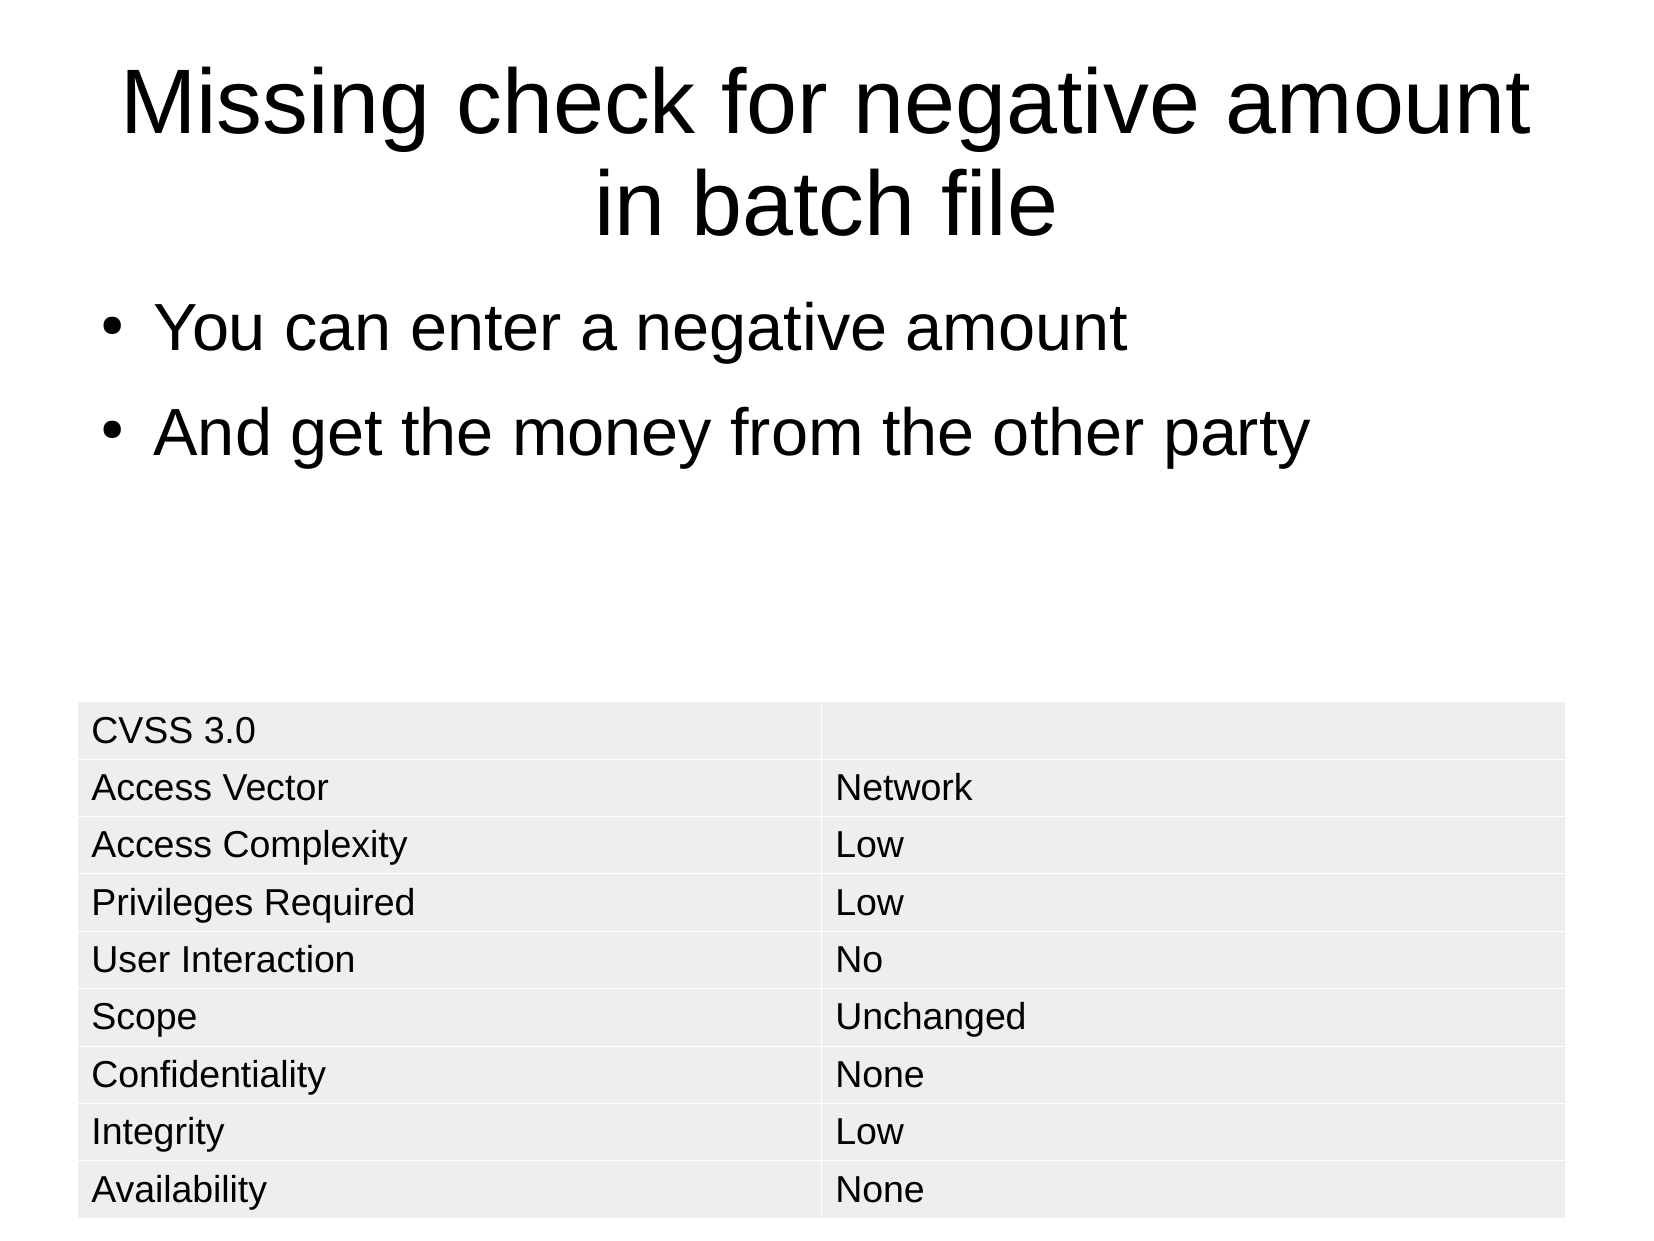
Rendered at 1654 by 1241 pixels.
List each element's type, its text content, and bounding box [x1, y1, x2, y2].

table_header [822, 702, 1565, 759]
table_cell Integrity [78, 1104, 821, 1160]
table_cell Availability [78, 1161, 821, 1218]
table_cell Low [822, 874, 1565, 931]
table_cell None [822, 1161, 1565, 1218]
table_cell No [822, 932, 1565, 988]
table_cell User Interaction [78, 932, 821, 988]
table_header CVSS 3.0 [78, 702, 821, 759]
table_cell Network [822, 760, 1565, 816]
table_cell Access Vector [78, 760, 821, 816]
table_cell Unchanged [822, 989, 1565, 1046]
table_cell Access Complexity [78, 817, 821, 873]
title Missing check for negative amount in batch file [82, 49, 1571, 257]
table_cell Low [822, 1104, 1565, 1160]
table_cell None [822, 1047, 1565, 1103]
list You can enter a negative amount And get the money from the other party [82, 290, 1571, 1010]
table_cell Low [822, 817, 1565, 873]
table_cell Confidentiality [78, 1047, 821, 1103]
table_cell Privileges Required [78, 874, 821, 931]
table_cell Scope [78, 989, 821, 1046]
